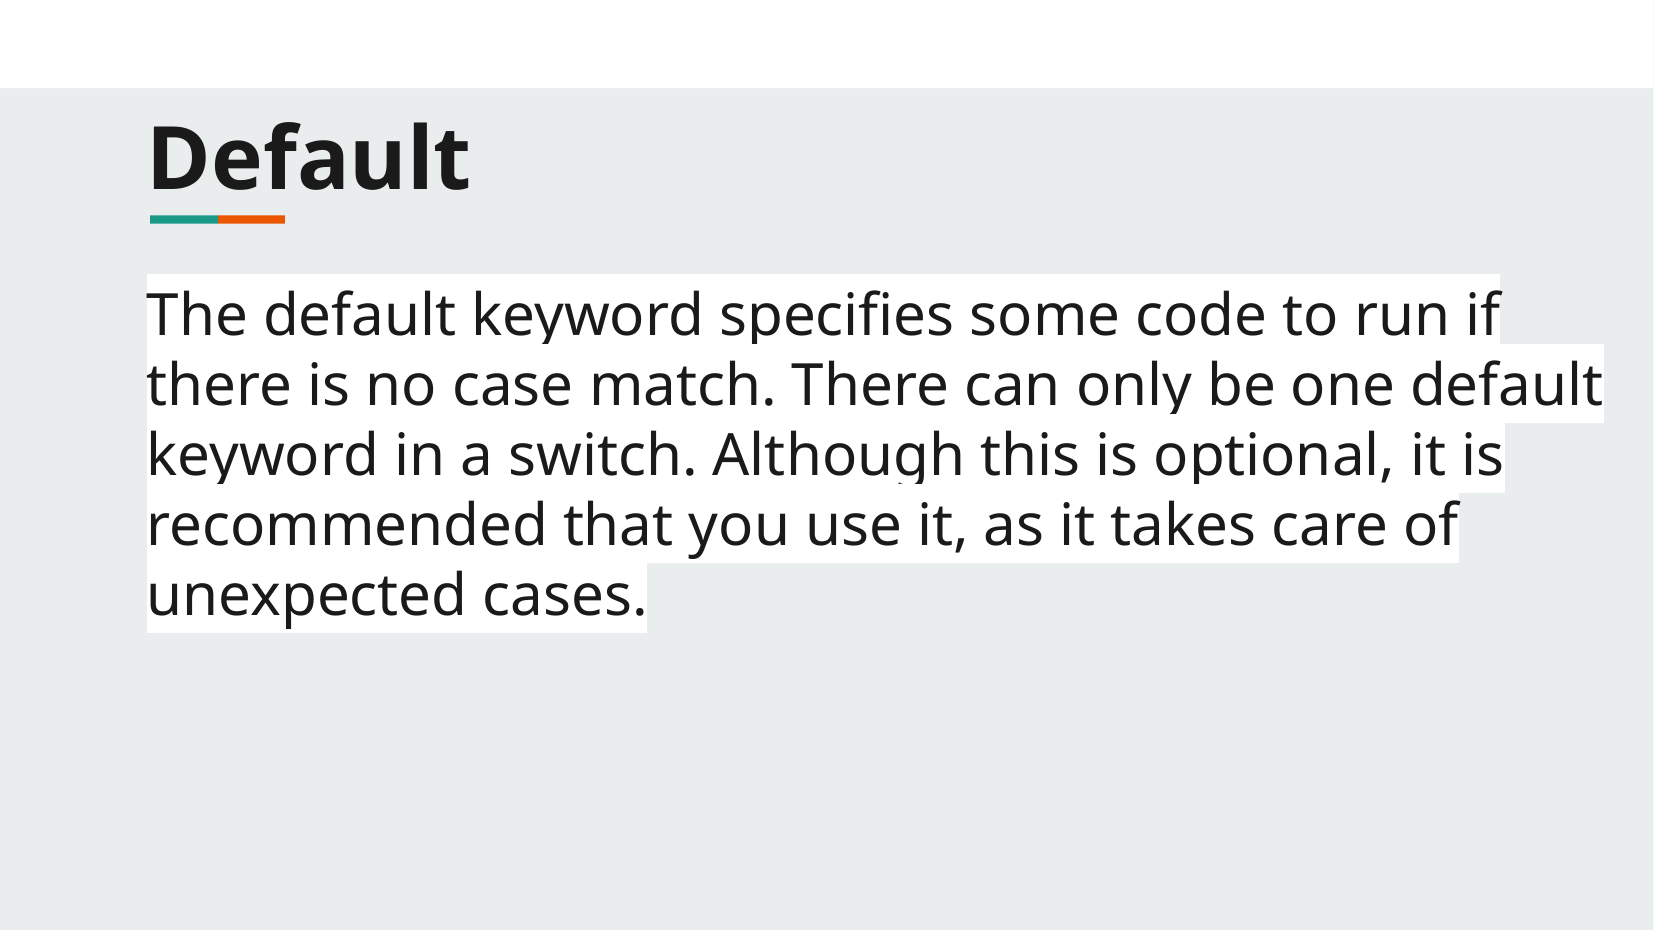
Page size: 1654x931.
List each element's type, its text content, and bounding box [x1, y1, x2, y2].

title Default The default keyword specifies some code to run if there is no case match. There can only be one default keyword in a switch. Although this is optional, it is recommended that you use it, as it takes care of unexpected cases. [131, 87, 1640, 626]
